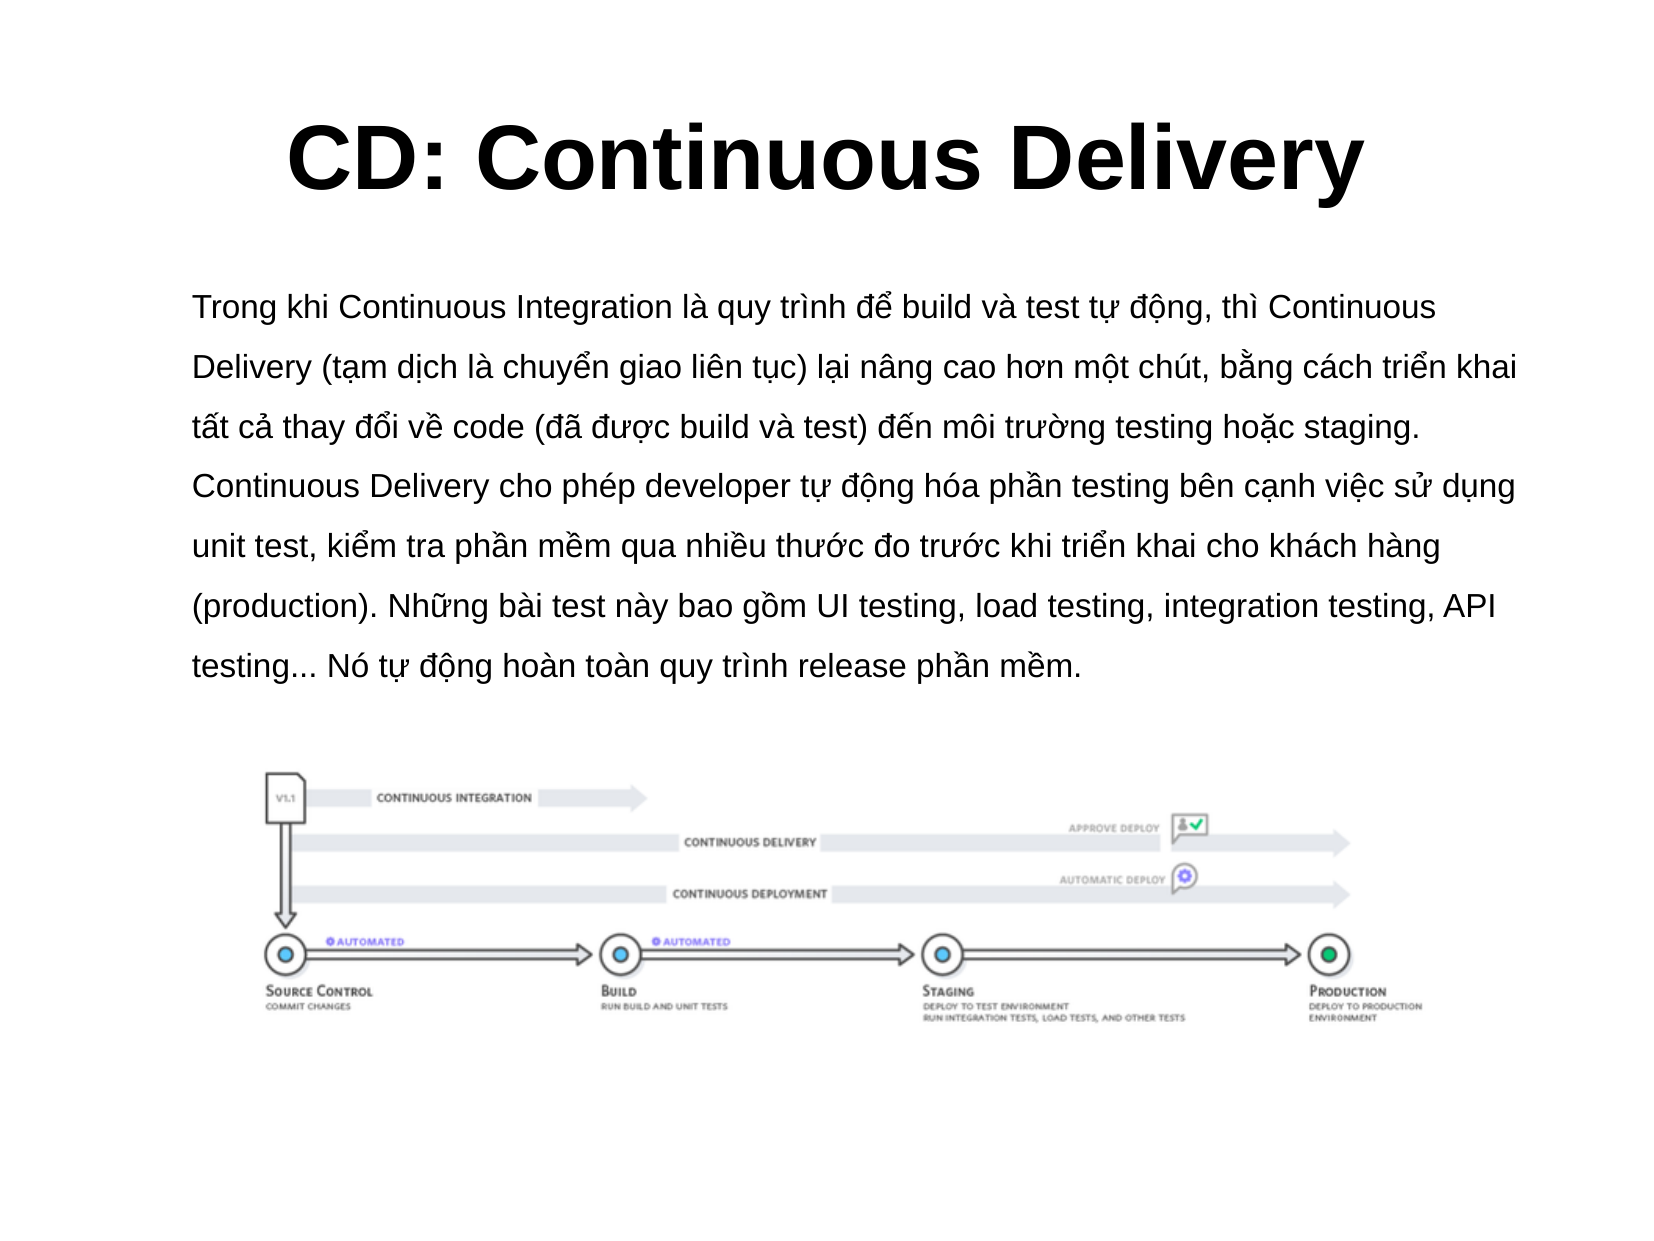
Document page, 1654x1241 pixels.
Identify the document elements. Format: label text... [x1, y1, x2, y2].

title CD: Continuous Delivery [82, 49, 1571, 257]
picture [219, 744, 1510, 1044]
text_box Trong khi Continuous Integration là quy trình để build và test tự động, thì Continuous Delivery (tạm dịch là chuyển giao liên tục) lại nâng cao hơn một chút, bằng cách triển khai tất cả thay đổi về code (đã được build và test) đến môi trường testing hoặc staging. Continuous Delivery cho phép developer tự động hóa phần testing bên cạnh việc sử dụng unit test, kiểm tra phần mềm qua nhiều thước đo trước khi triển khai cho khách hàng (production). Những bài test này bao gồm UI testing, load testing, integration testing, API testing... Nó tự động hoàn toàn quy trình release phần mềm. [176, 257, 1552, 697]
